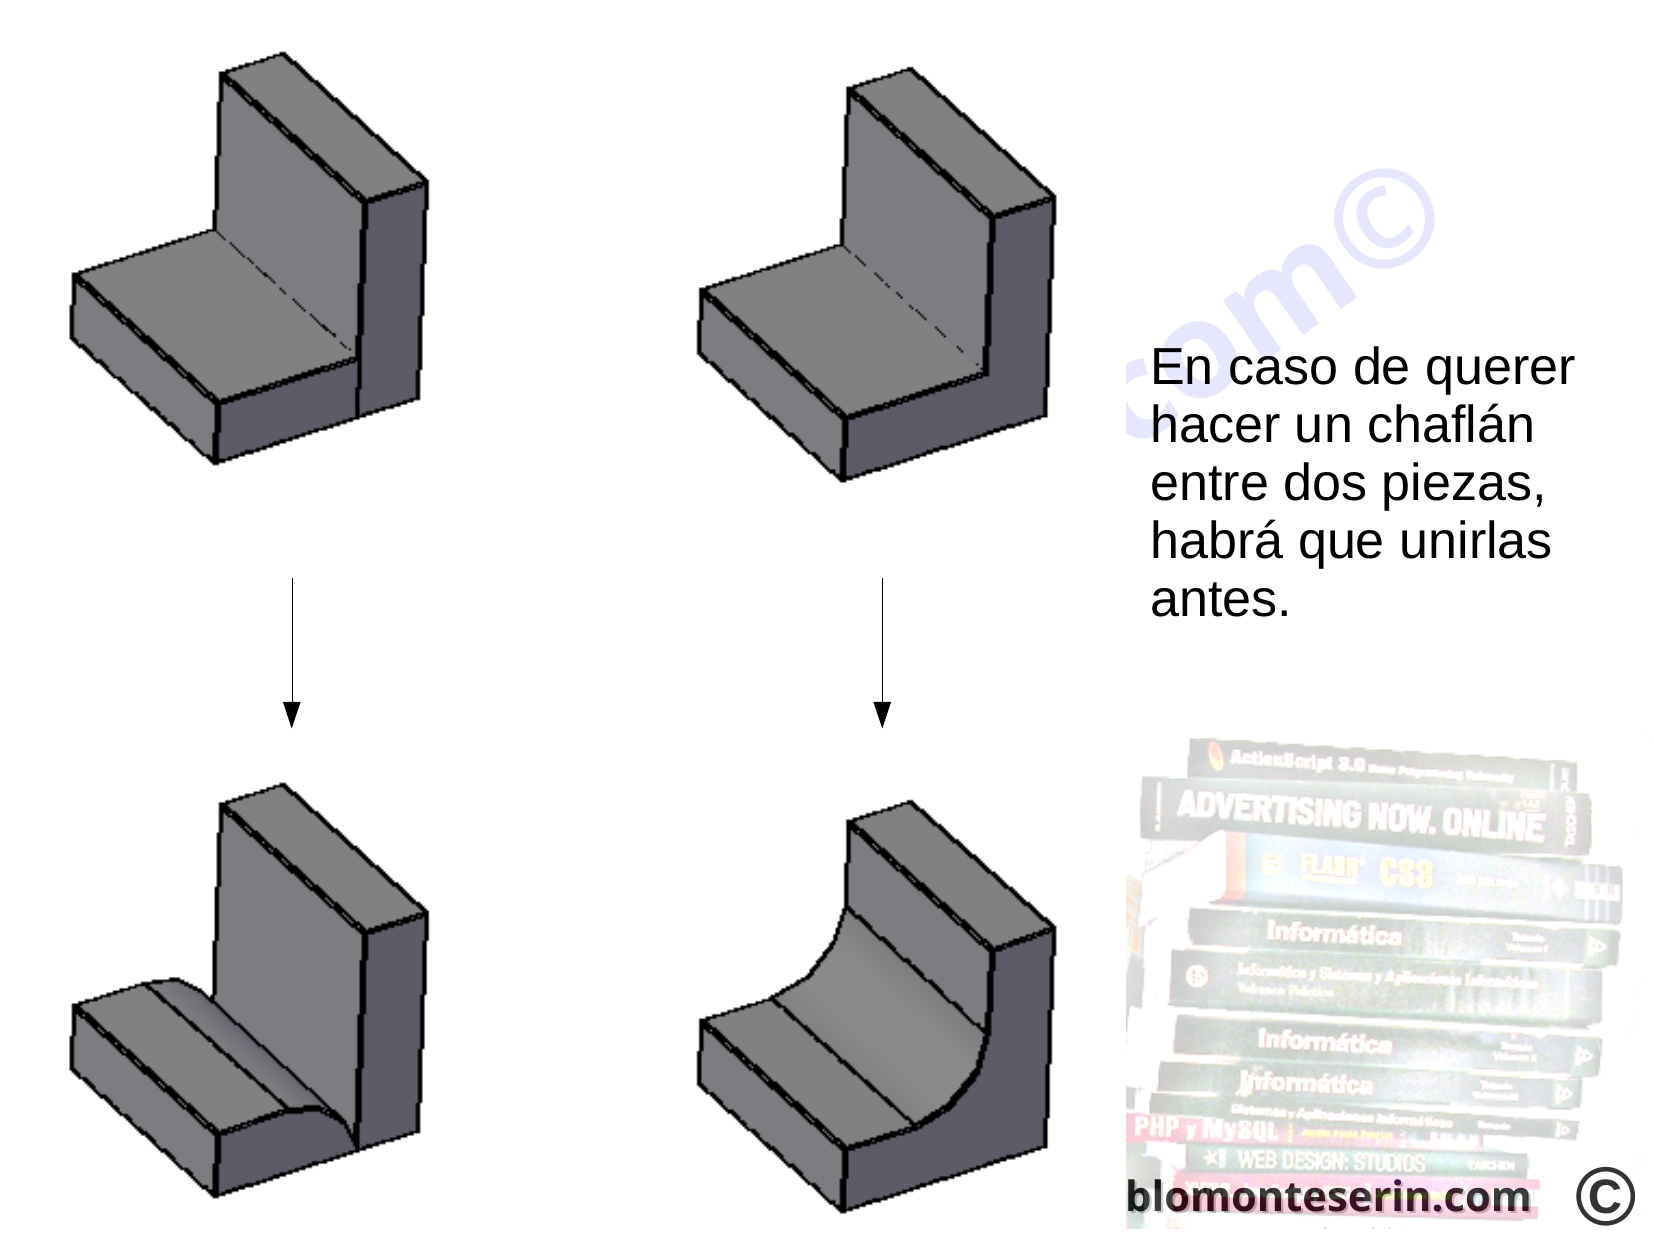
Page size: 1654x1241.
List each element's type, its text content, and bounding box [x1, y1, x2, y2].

picture [27, 31, 1654, 1229]
text_box En caso de querer hacer un chaflán entre dos piezas, habrá que unirlas antes. [1150, 290, 1613, 676]
